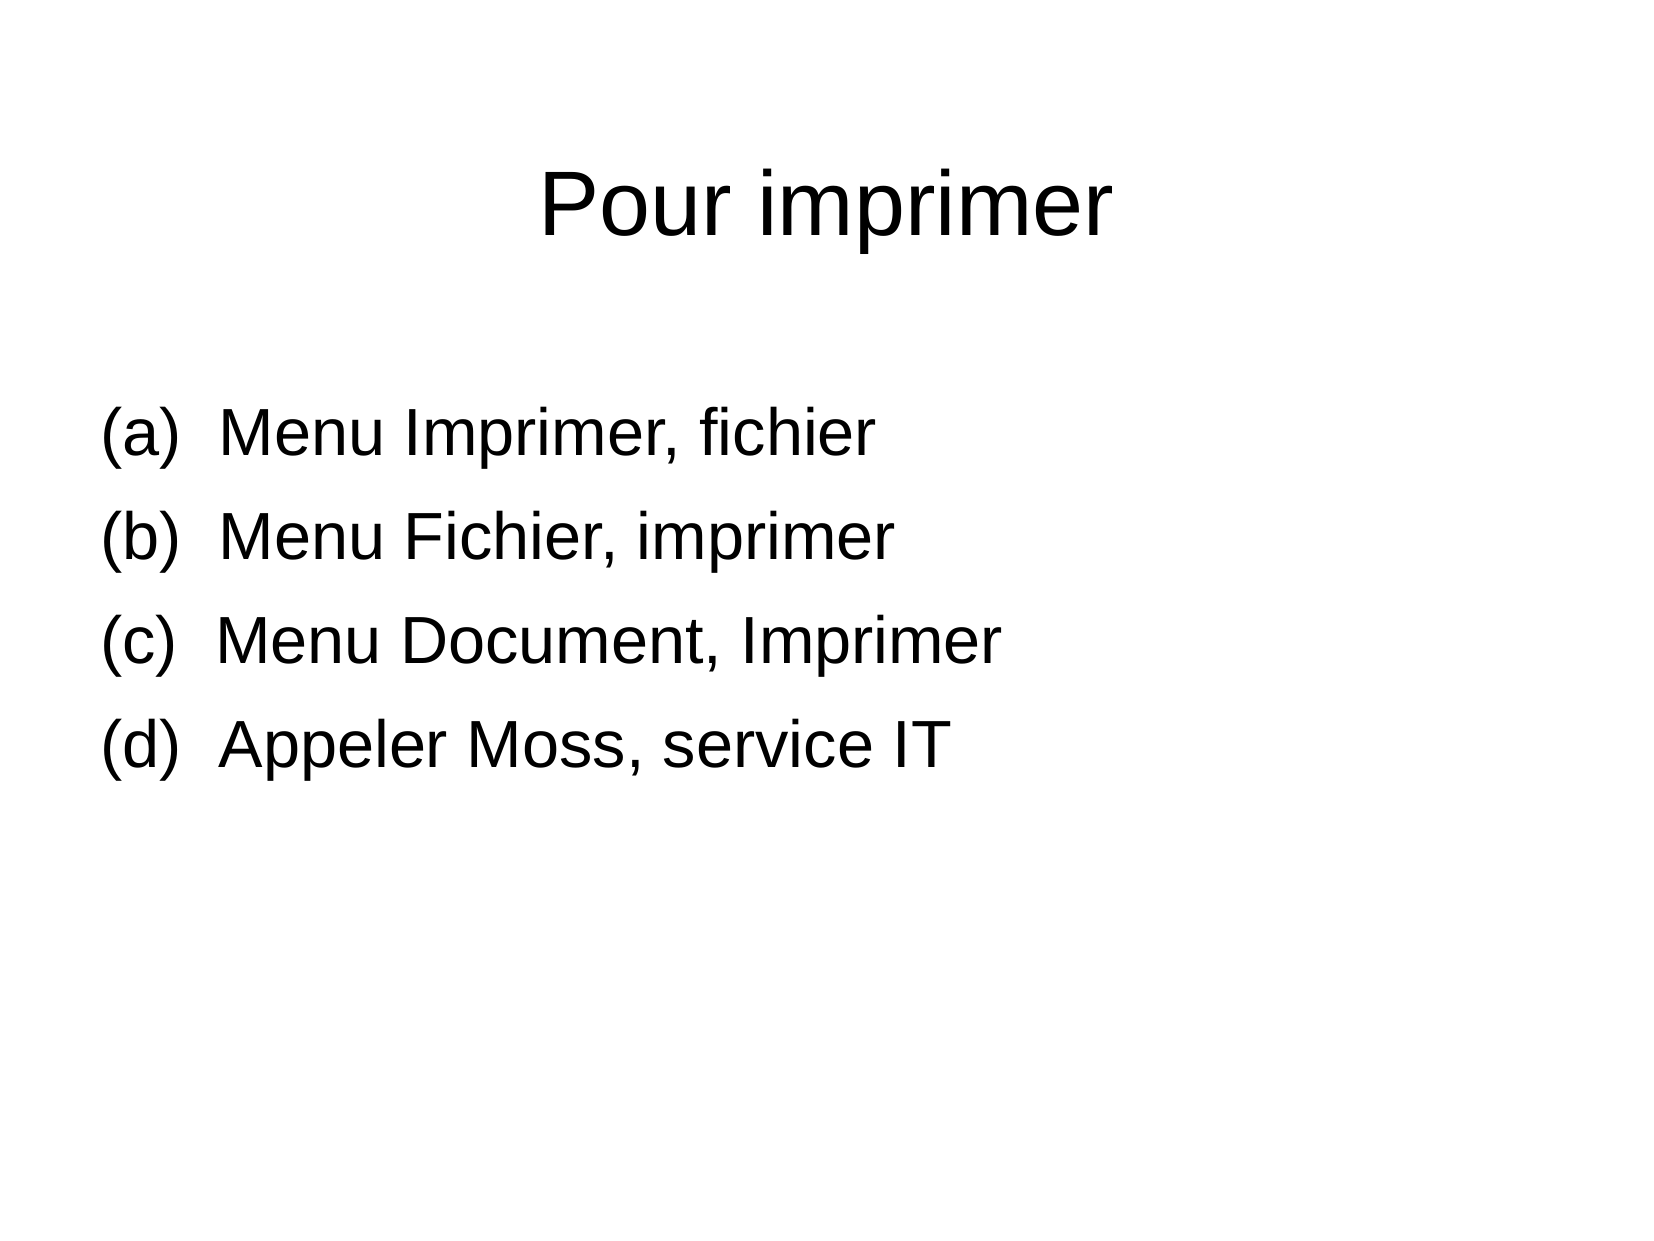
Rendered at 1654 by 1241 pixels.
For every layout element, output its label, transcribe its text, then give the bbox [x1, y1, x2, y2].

list Menu Imprimer, fichier Menu Fichier, imprimer Menu Document, Imprimer Appeler Moss, service IT [82, 290, 1571, 1109]
title Pour imprimer [82, 49, 1571, 257]
